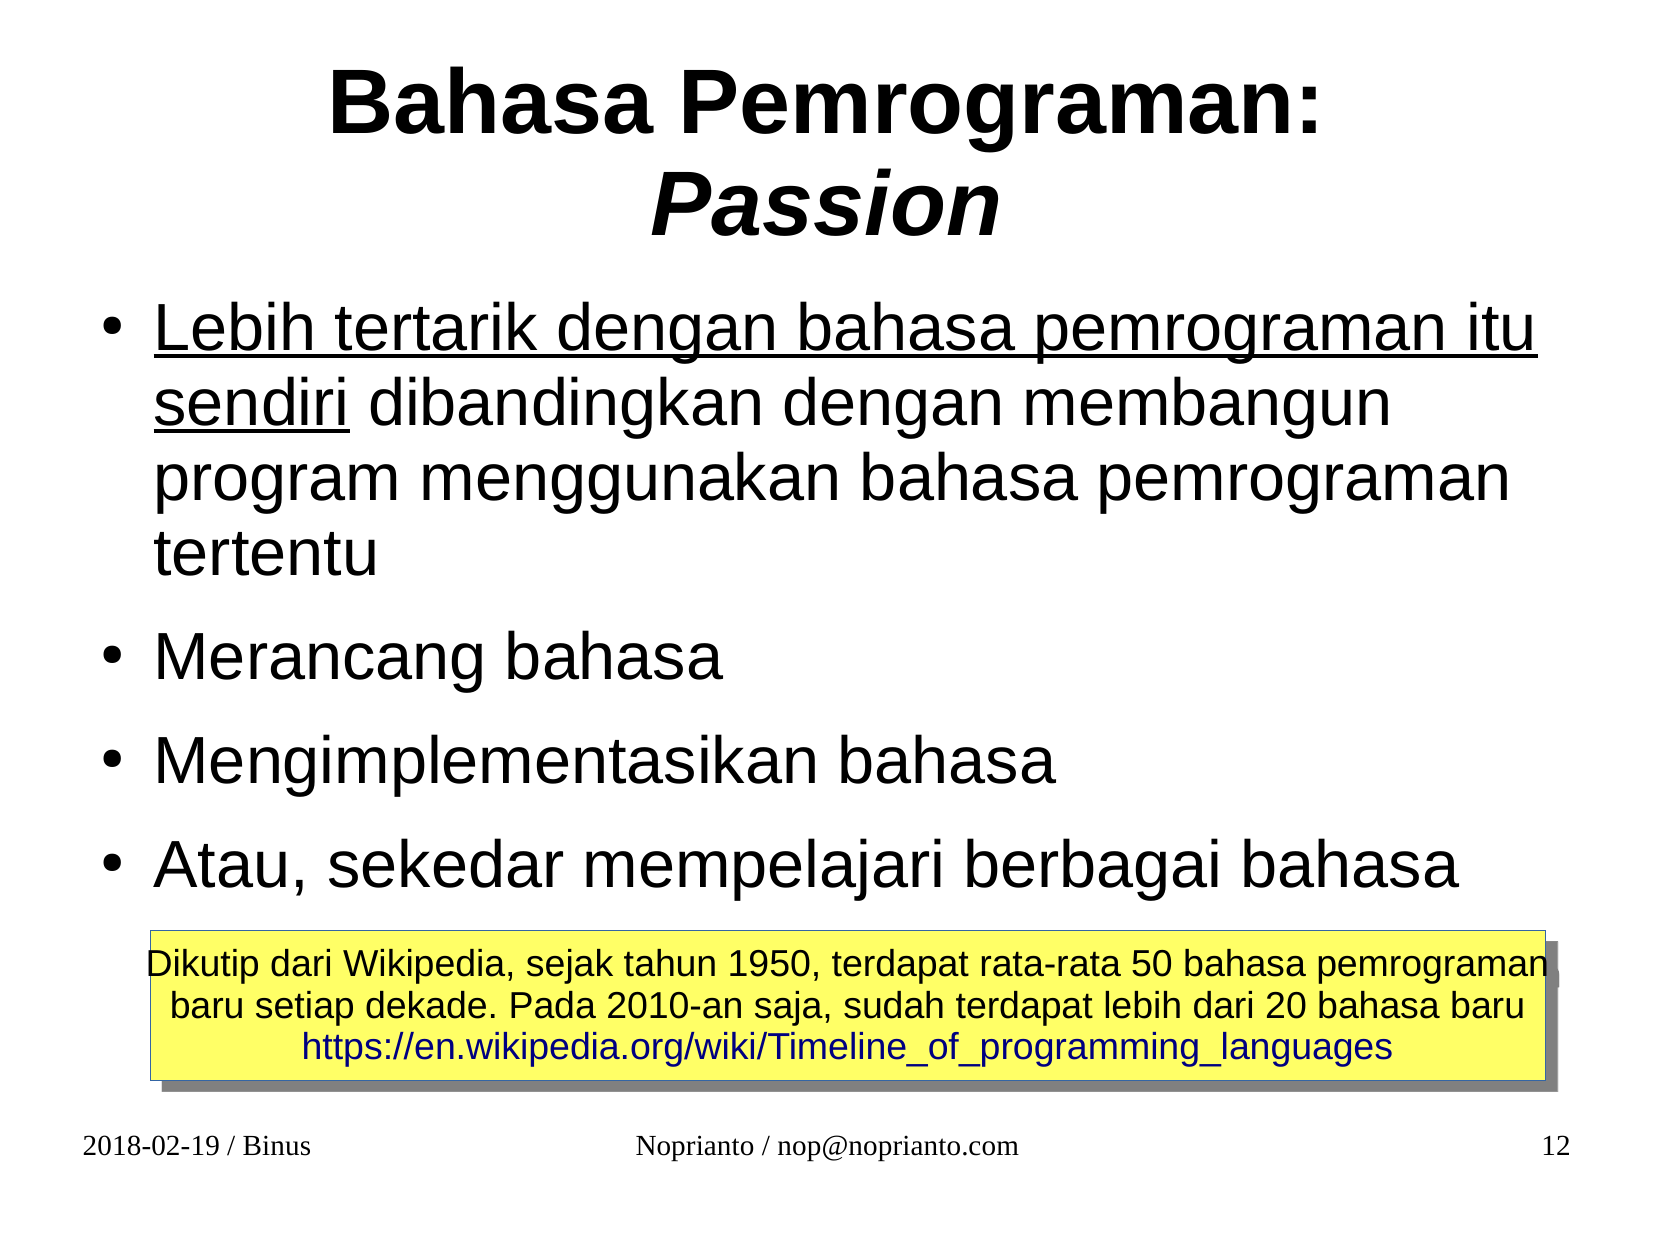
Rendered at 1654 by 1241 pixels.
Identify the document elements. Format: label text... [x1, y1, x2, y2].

text_box Dikutip dari Wikipedia, sejak tahun 1950, terdapat rata-rata 50 bahasa pemrograman baru setiap dekade. Pada 2010-an saja, sudah terdapat lebih dari 20 bahasa baru https://en.wikipedia.org/wiki/Timeline_of_programming_languages [150, 930, 1546, 1081]
title Bahasa Pemrograman: Passion [82, 49, 1571, 257]
list Lebih tertarik dengan bahasa pemrograman itu sendiri dibandingkan dengan membangun program menggunakan bahasa pemrograman tertentu Merancang bahasa Mengimplementasikan bahasa Atau, sekedar mempelajari berbagai bahasa [82, 290, 1571, 1010]
